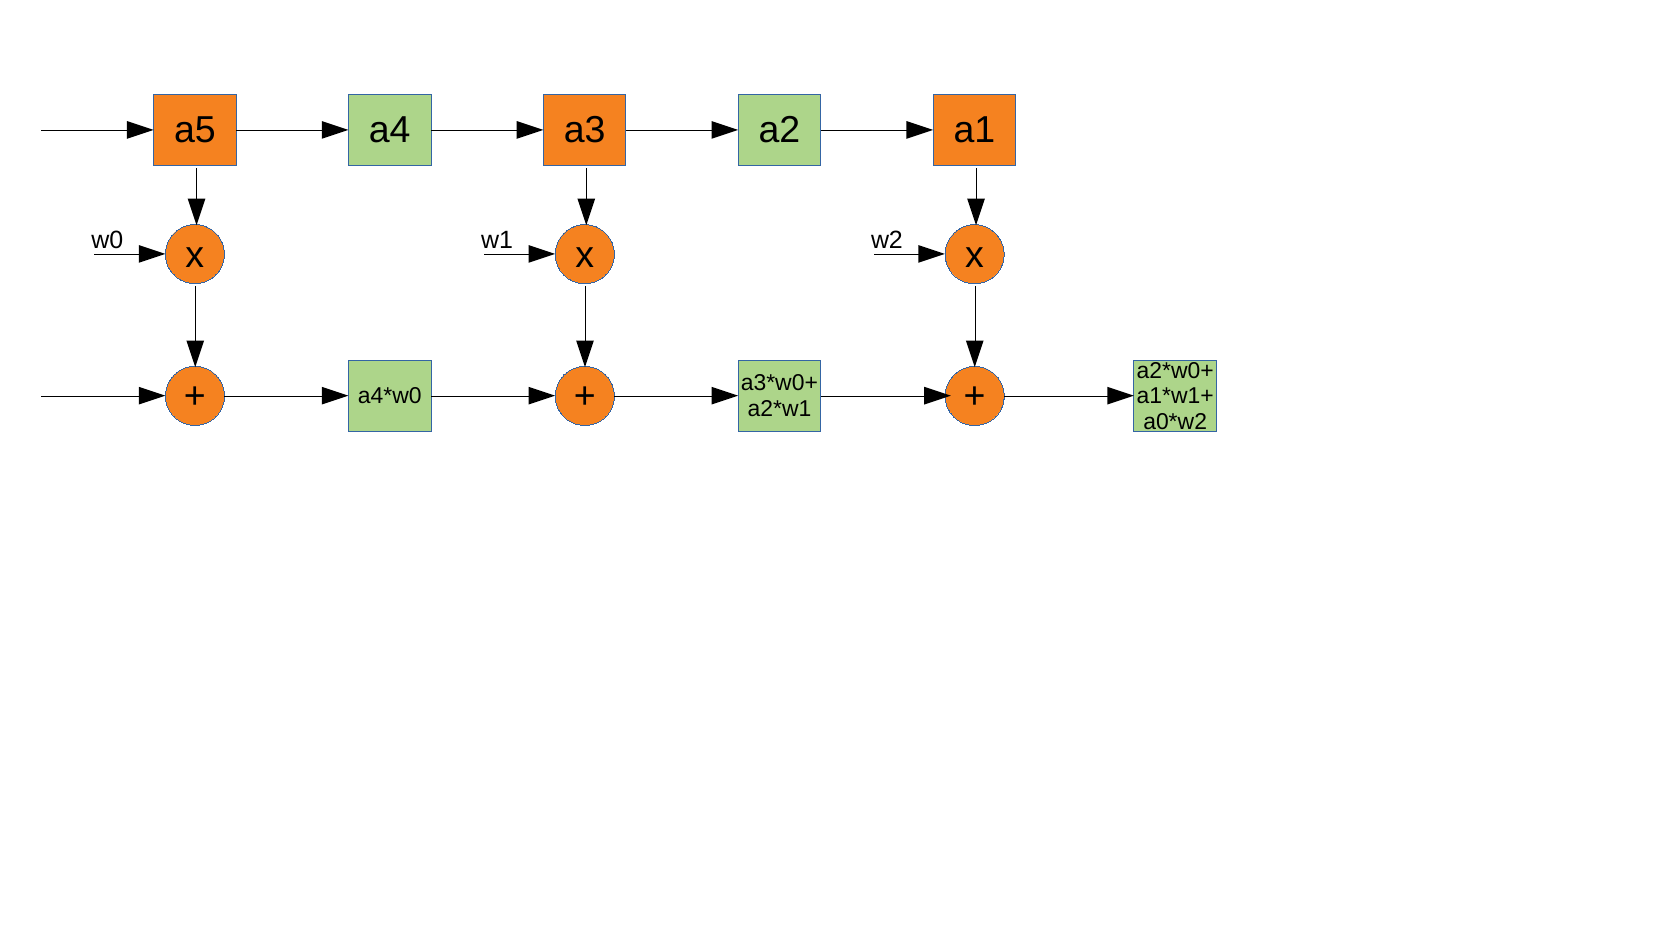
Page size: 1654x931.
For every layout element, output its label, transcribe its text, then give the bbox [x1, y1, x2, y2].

text_box + [945, 366, 1005, 426]
text_box a4*w0 [348, 360, 432, 432]
text_box a1 [933, 94, 1016, 166]
text_box w0 [76, 218, 139, 262]
text_box a5 [153, 94, 237, 166]
text_box a2 [738, 94, 821, 166]
text_box + [555, 366, 615, 426]
text_box + [165, 366, 225, 426]
text_box a2*w0+ a1*w1+ a0*w2 [1133, 360, 1217, 432]
text_box a4 [348, 94, 432, 166]
text_box x [945, 224, 1005, 284]
text_box a3 [543, 94, 626, 166]
text_box x [165, 224, 225, 284]
text_box w2 [856, 218, 918, 262]
text_box w1 [466, 218, 529, 262]
text_box a3*w0+ a2*w1 [738, 360, 821, 432]
text_box x [555, 224, 615, 284]
